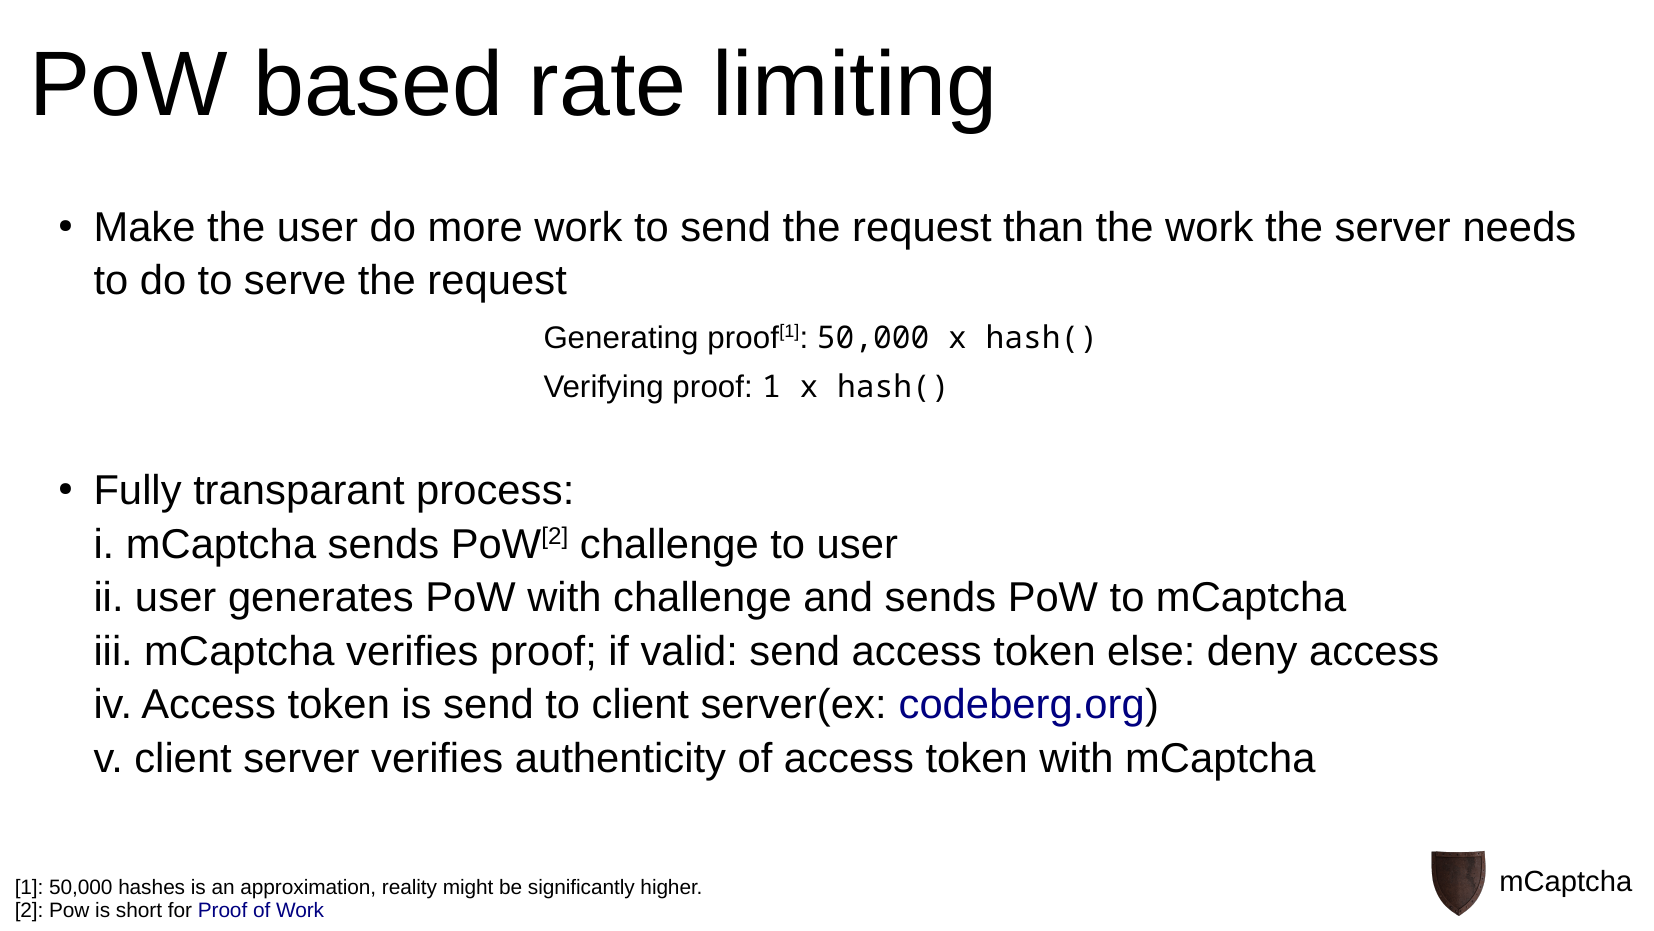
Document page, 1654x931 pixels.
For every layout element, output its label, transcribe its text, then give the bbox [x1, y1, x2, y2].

picture [1425, 846, 1493, 918]
text_box mCaptcha [1484, 857, 1654, 906]
text_box [1]: 50,000 hashes is an approximation, reality might be significantly higher. [2]: Pow is short for Proof of Work [0, 868, 826, 930]
title PoW based rate limiting [29, 0, 1193, 254]
subtitle Make the user do more work to send the request than the work the server needs to do to serve the request Generating proof[1]: 50,000 x hash() Verifying proof: 1 x hash() Fully transparant process: i. mCaptcha sends PoW[2] challenge to user ii. user generates PoW with challenge and sends PoW to mCaptcha iii. mCaptcha verifies proof; if valid: send access token else: deny access iv. Access token is send to client server(ex: codeberg.org) v. client server verifies authenticity of access token with mCaptcha [58, 201, 1596, 776]
